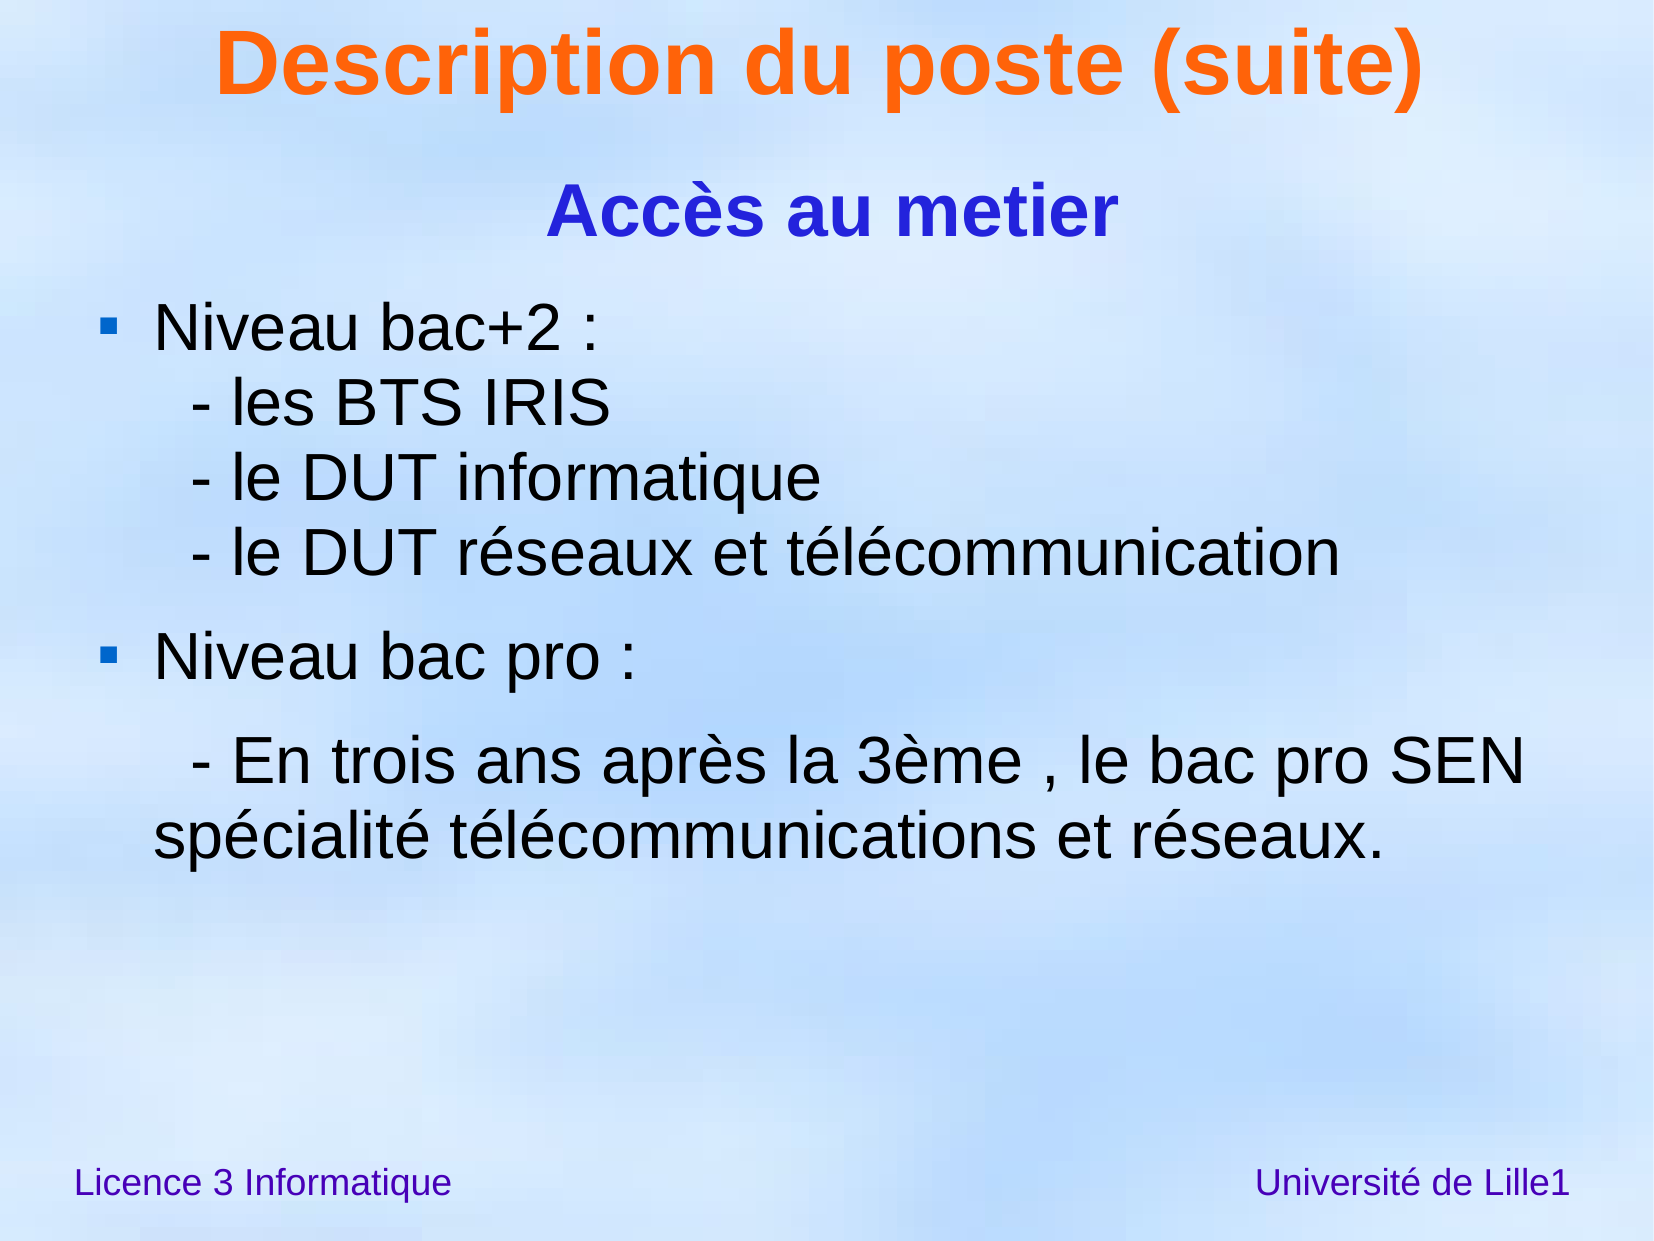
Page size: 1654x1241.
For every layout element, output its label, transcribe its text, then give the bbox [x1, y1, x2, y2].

title Accès au metier [88, 155, 1577, 266]
text_box Licence 3 Informatique Université de Lille1 [59, 1153, 1625, 1211]
list Niveau bac+2 : - les BTS IRIS - le DUT informatique - le DUT réseaux et télécommunication Niveau bac pro : - En trois ans après la 3ème , le bac pro SEN spécialité télécommunications et réseaux. [82, 290, 1571, 1109]
title Description du poste (suite) [76, 7, 1565, 119]
picture [0, 0, 1654, 1241]
